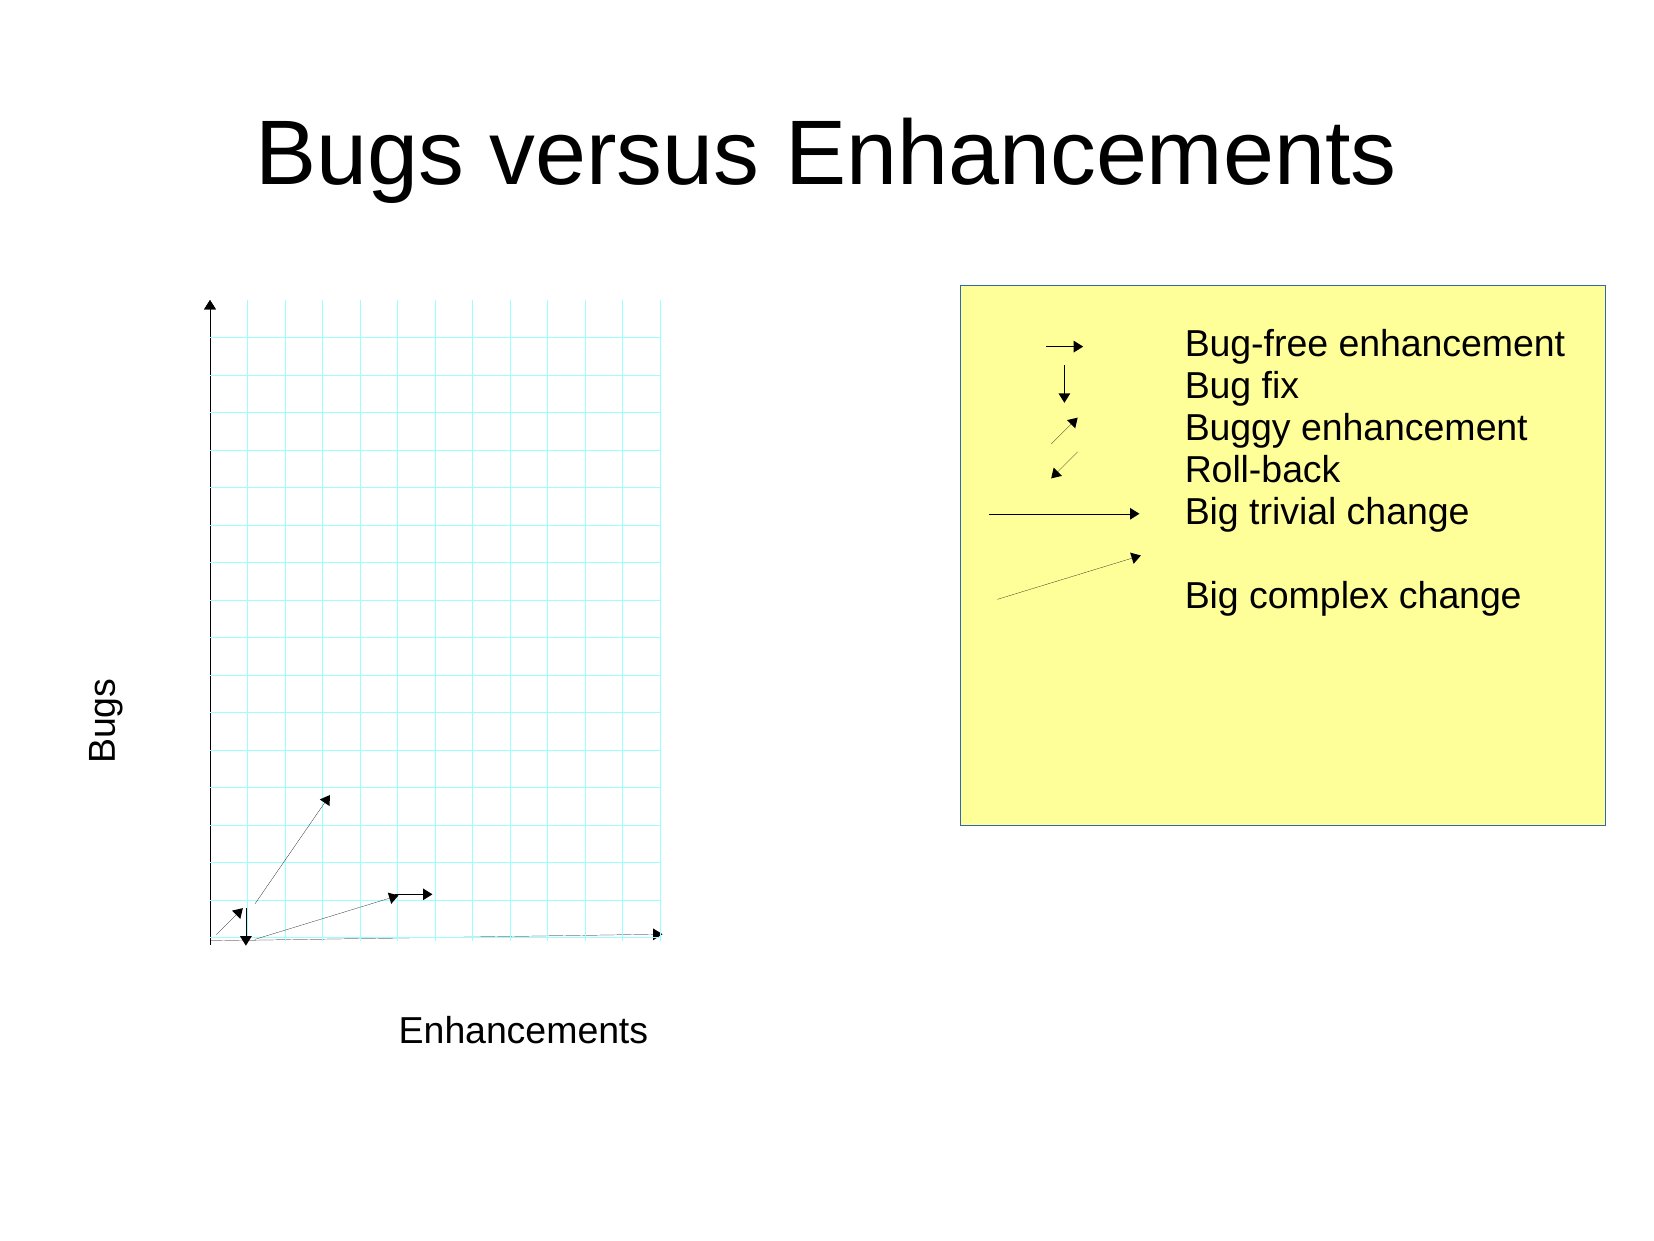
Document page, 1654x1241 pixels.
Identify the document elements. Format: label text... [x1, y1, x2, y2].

text_box Bugs [73, 663, 131, 779]
title Bugs versus Enhancements [82, 49, 1571, 257]
text_box Enhancements [384, 1001, 664, 1059]
text_box [210, 299, 661, 941]
text_box [960, 285, 1606, 826]
text_box Bug-free enhancement Bug fix Buggy enhancement Roll-back Big trivial change Big complex change [1170, 315, 1581, 624]
